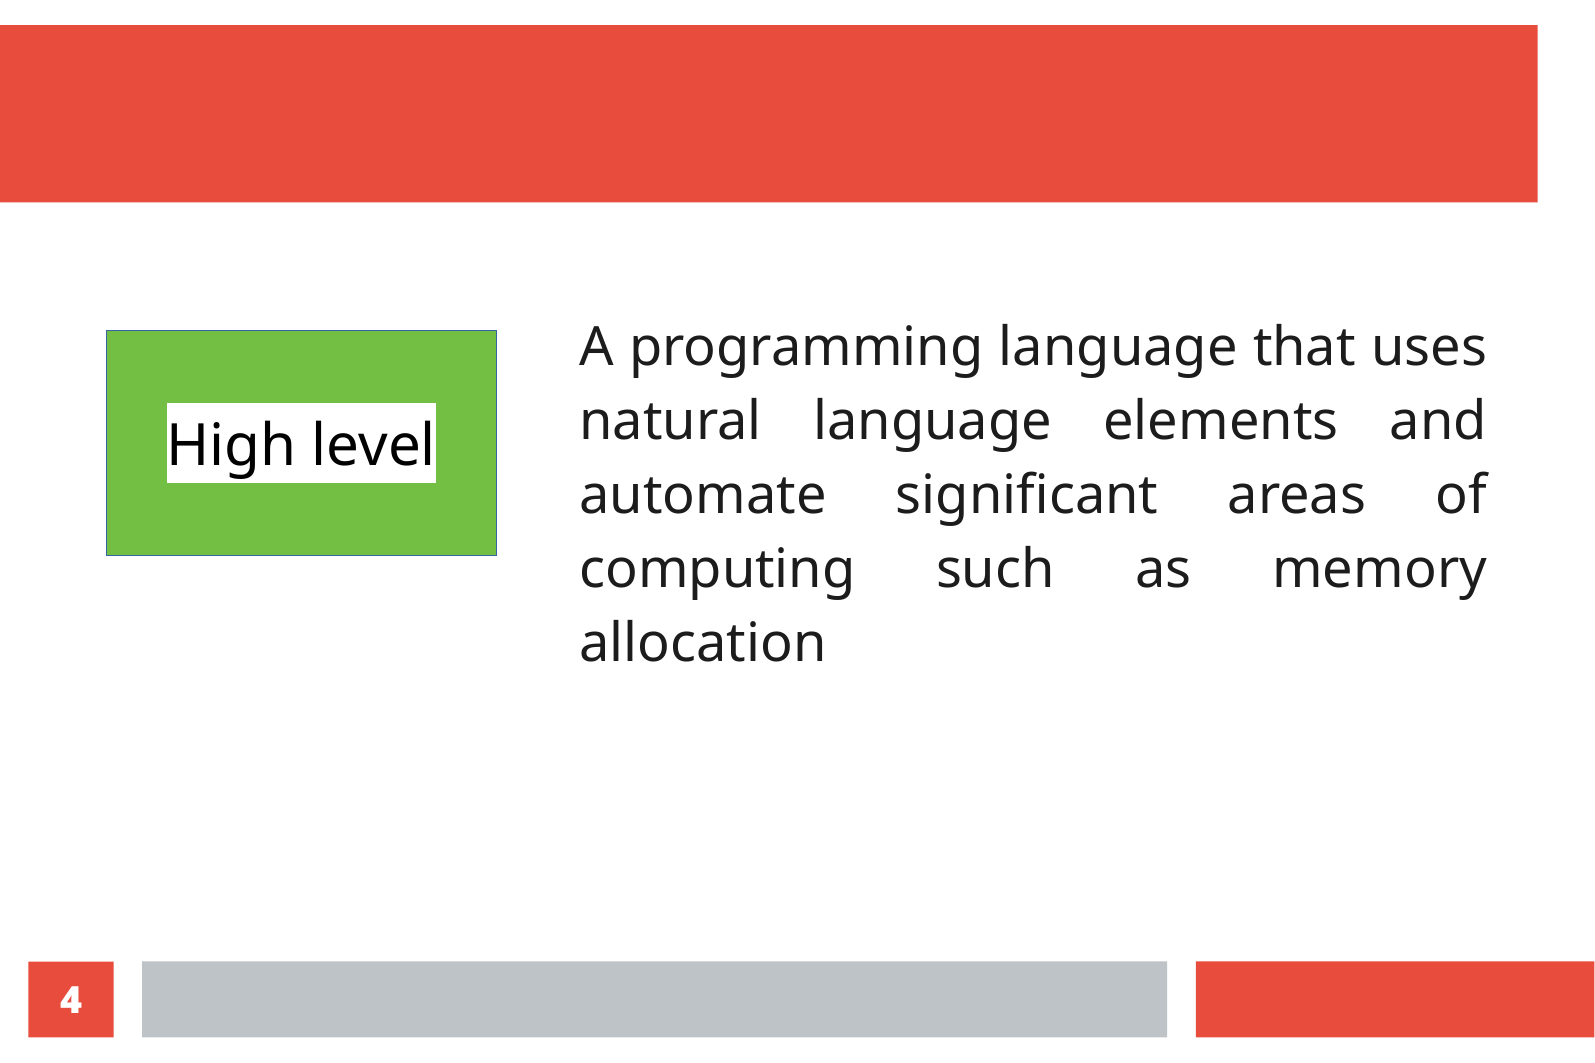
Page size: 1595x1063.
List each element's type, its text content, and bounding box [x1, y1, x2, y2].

text_box High level [106, 330, 497, 556]
list A programming language that uses natural language elements and automate significant areas of computing such as memory allocation [579, 307, 1489, 815]
